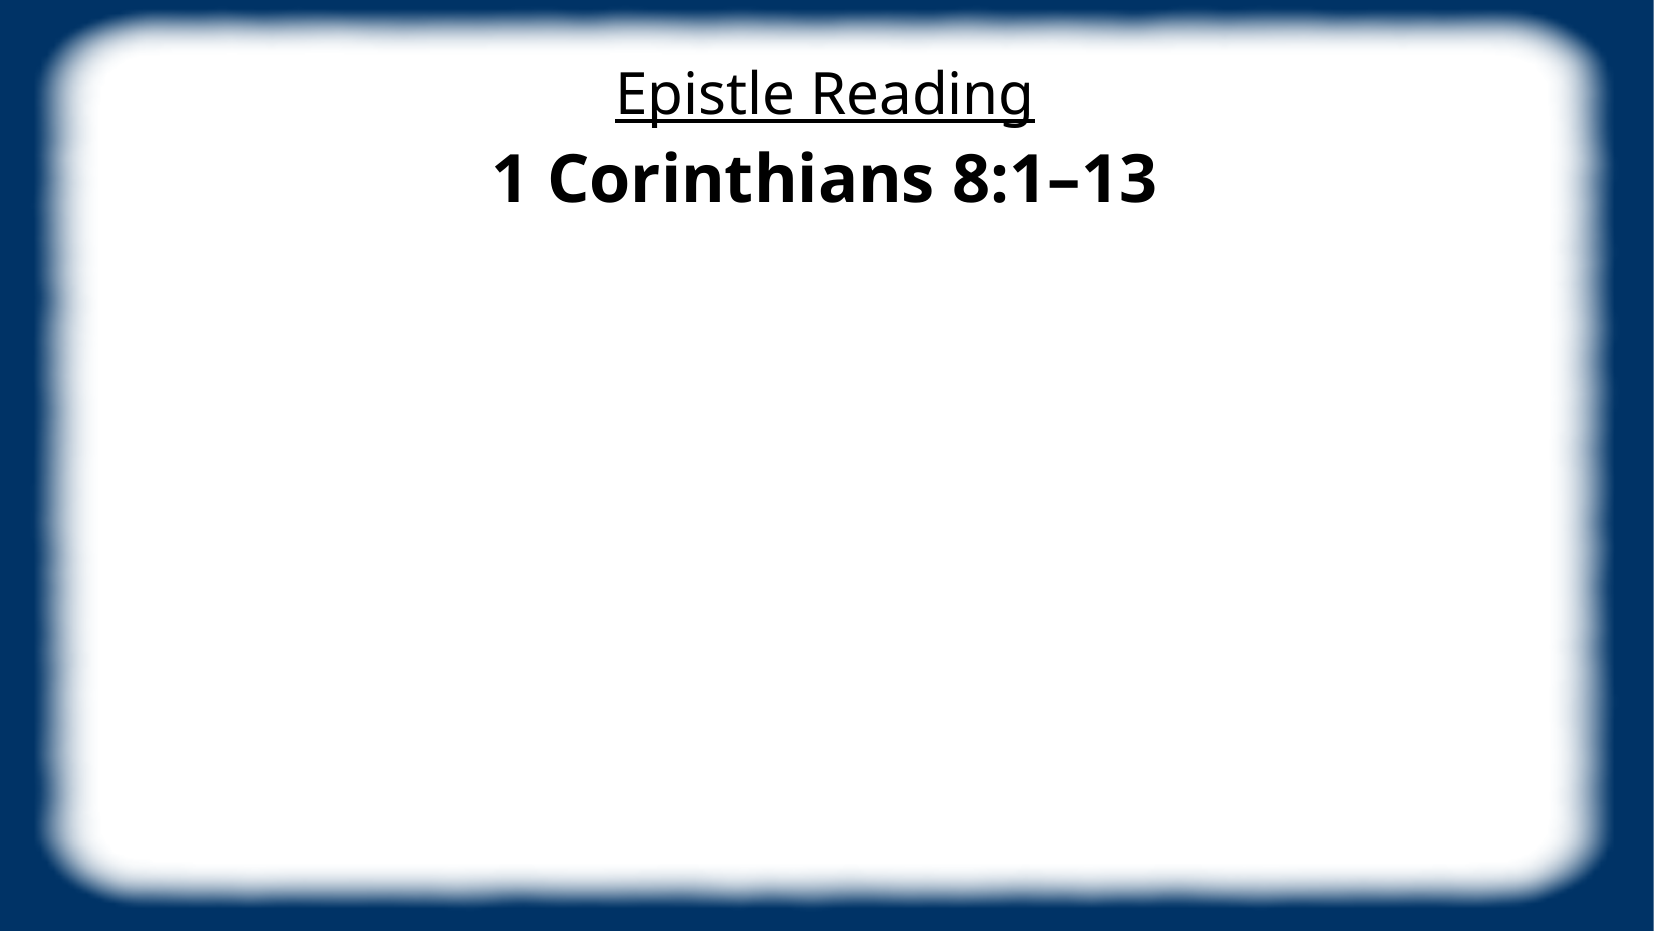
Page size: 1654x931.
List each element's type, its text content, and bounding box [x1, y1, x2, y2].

picture [0, 0, 1654, 931]
text_box Epistle Reading 1 Corinthians 8:1–13 [60, 45, 1591, 226]
